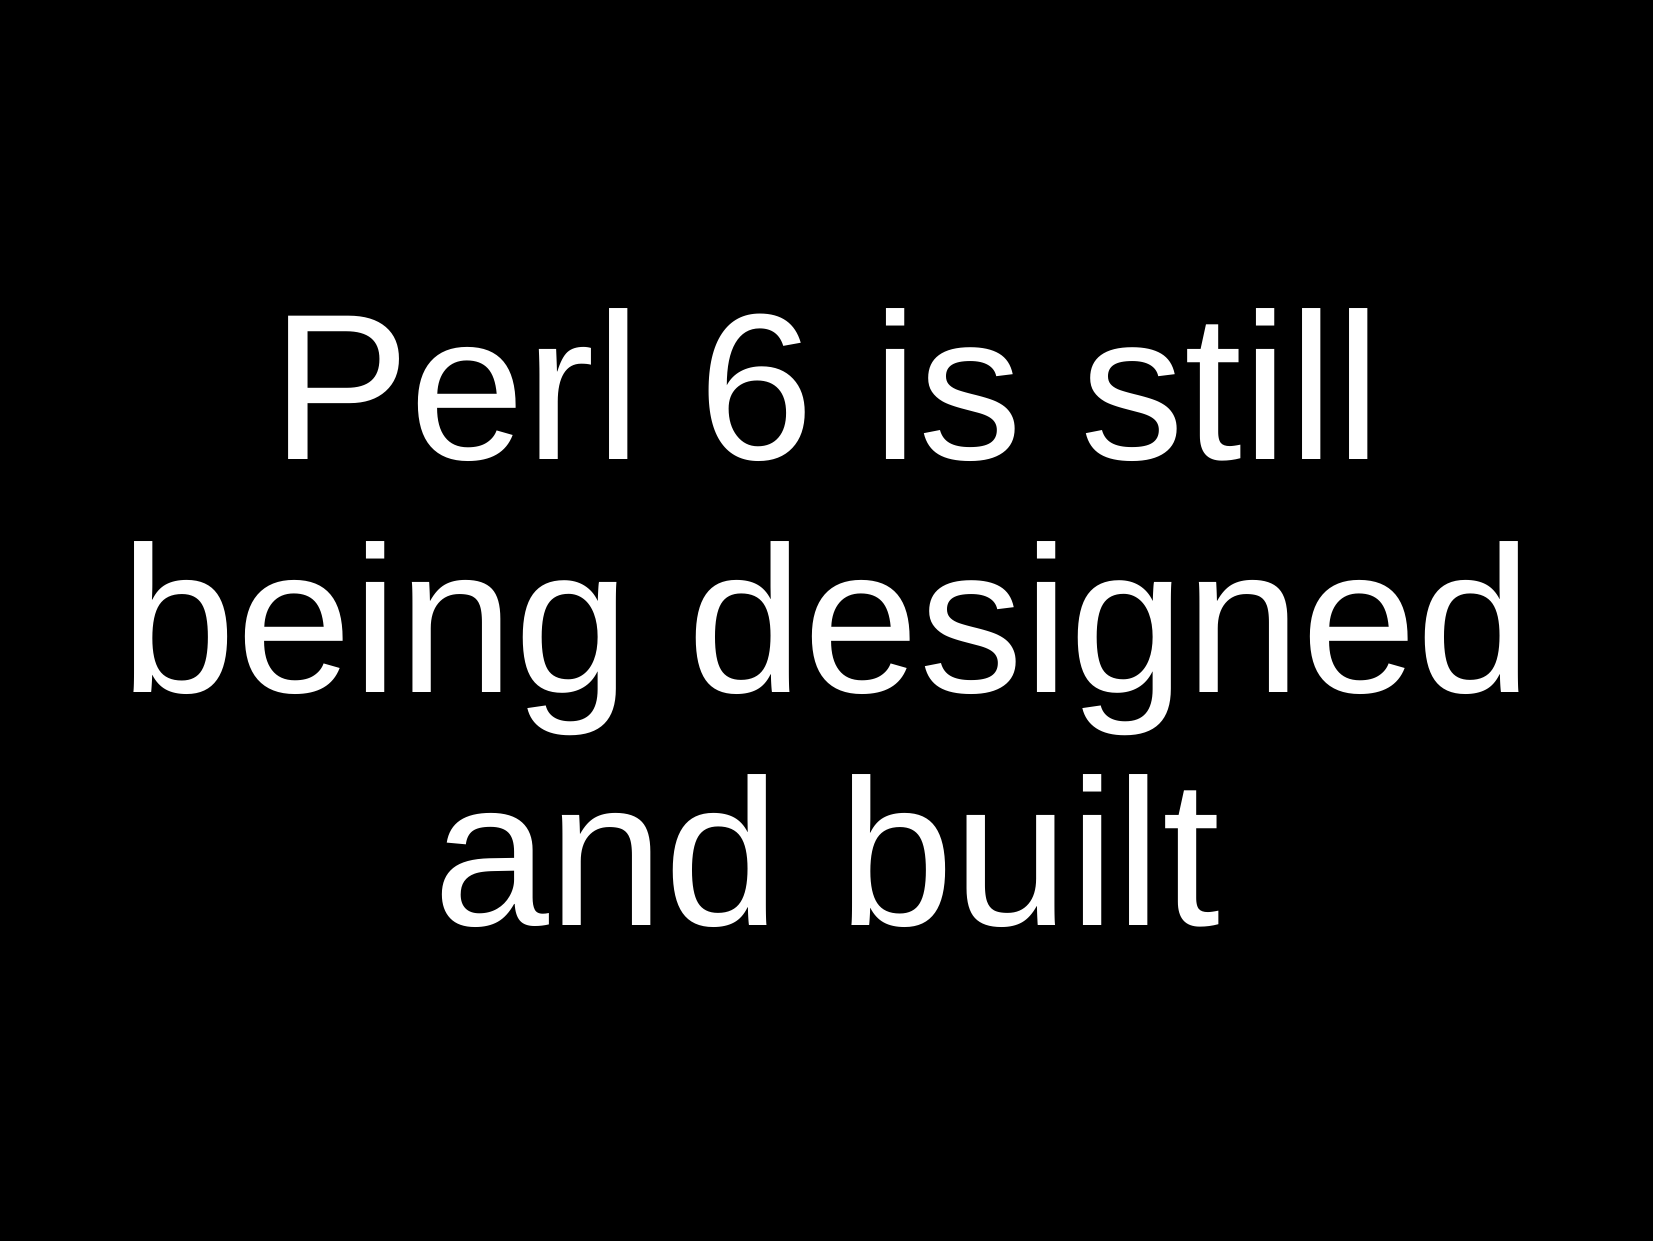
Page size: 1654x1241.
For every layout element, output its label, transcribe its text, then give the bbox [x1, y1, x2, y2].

title Perl 6 is still being designed and built [82, 101, 1571, 1140]
